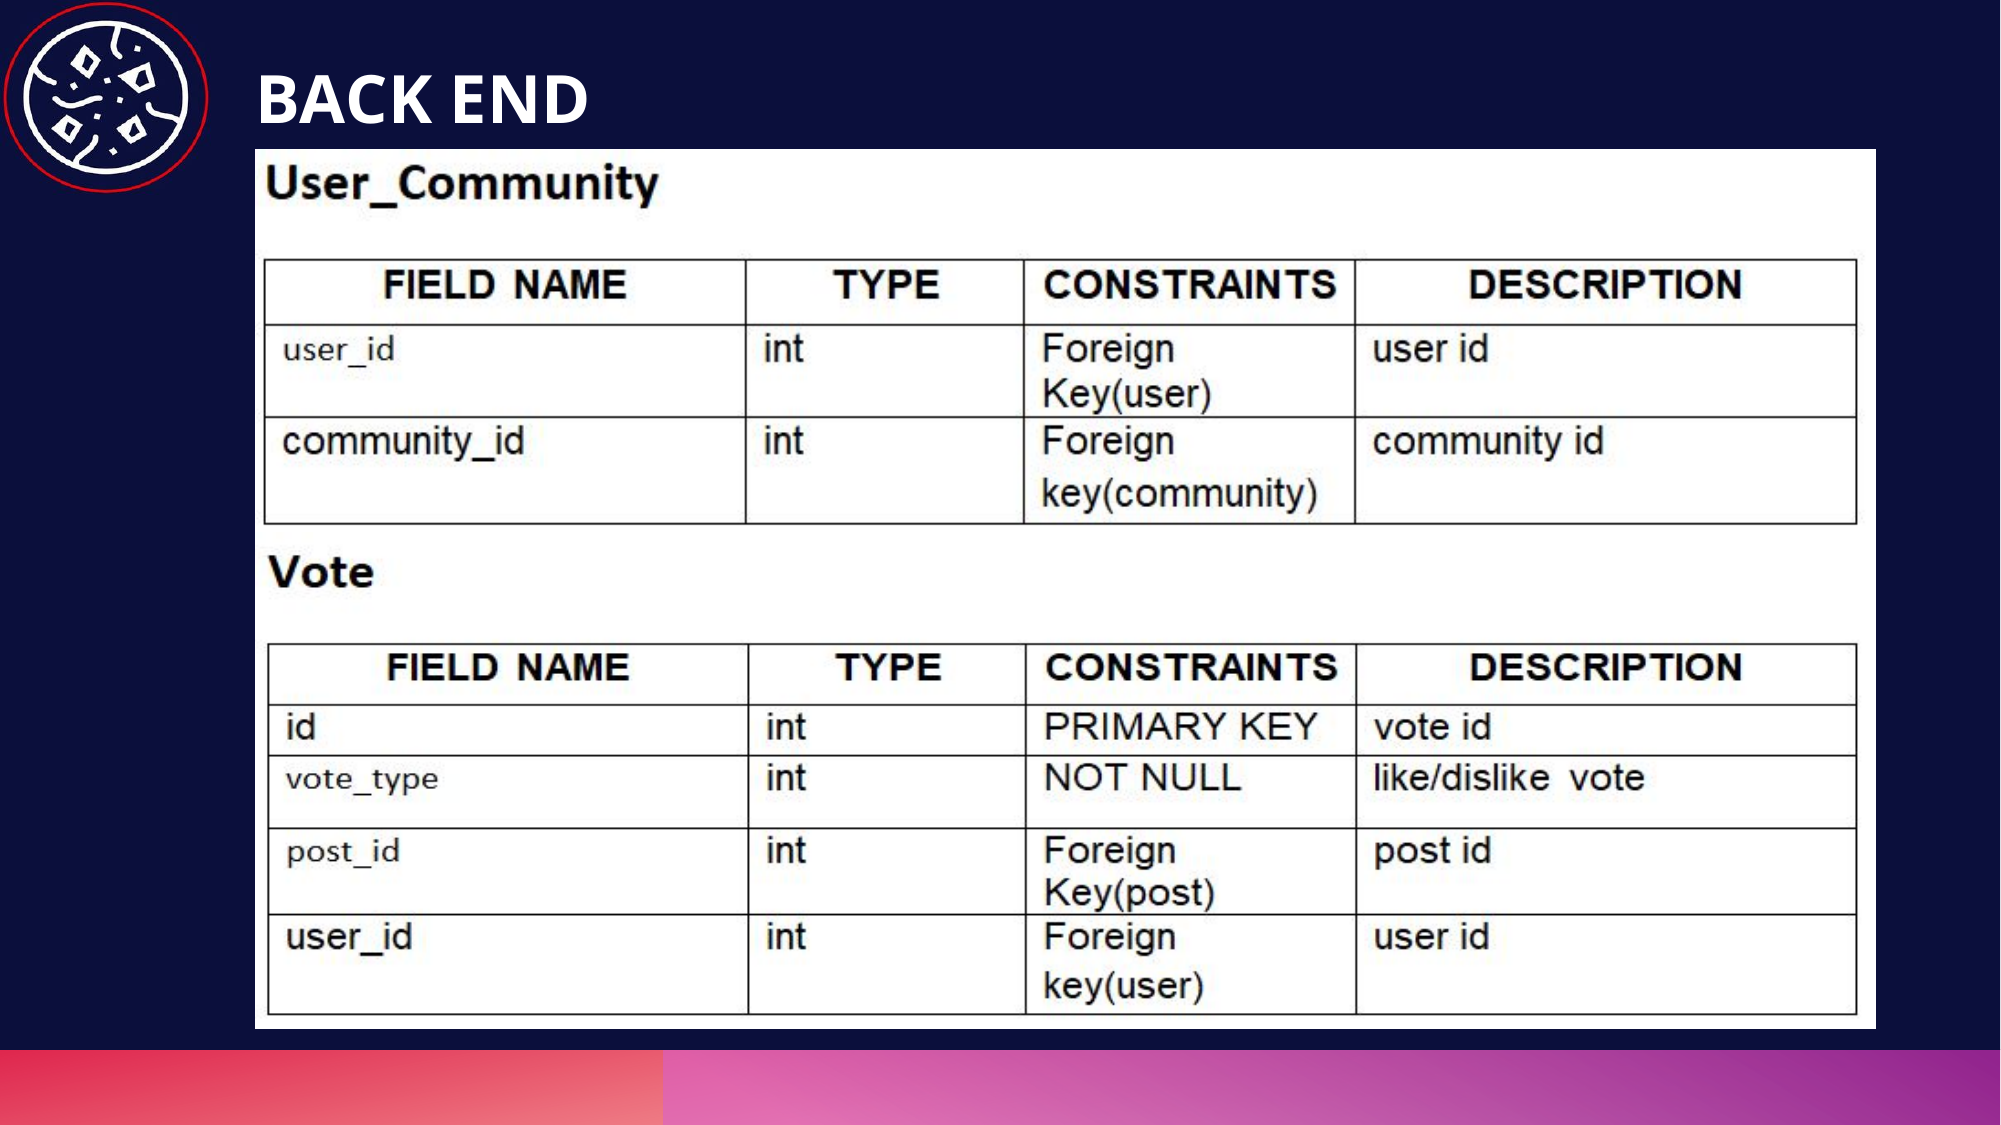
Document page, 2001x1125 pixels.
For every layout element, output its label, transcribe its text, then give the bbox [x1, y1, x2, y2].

picture [0, 0, 2001, 1125]
title BACK END [255, 57, 1935, 136]
